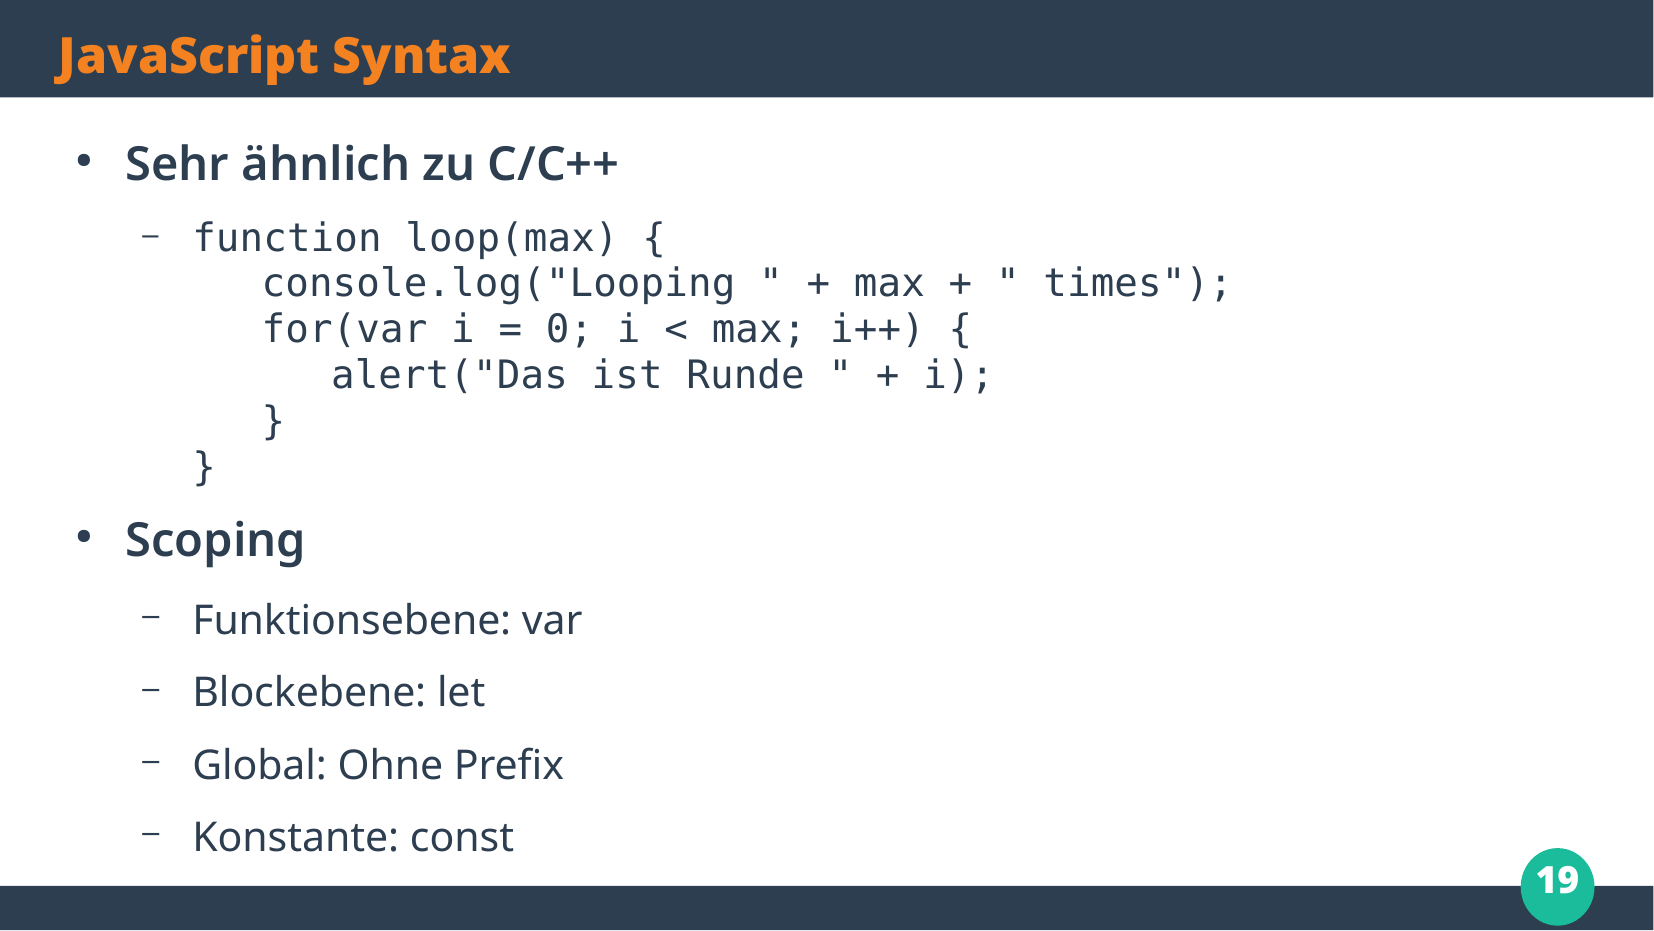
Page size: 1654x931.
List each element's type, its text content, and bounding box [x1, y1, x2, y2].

title JavaScript Syntax [59, 8, 1595, 89]
list Sehr ähnlich zu C/C++ function loop(max) { console.log("Looping " + max + " times"); for(var i = 0; i < max; i++) { alert("Das ist Runde " + i); } } Scoping Funktionsebene: var Blockebene: let Global: Ohne Prefix Konstante: const [59, 129, 1595, 864]
